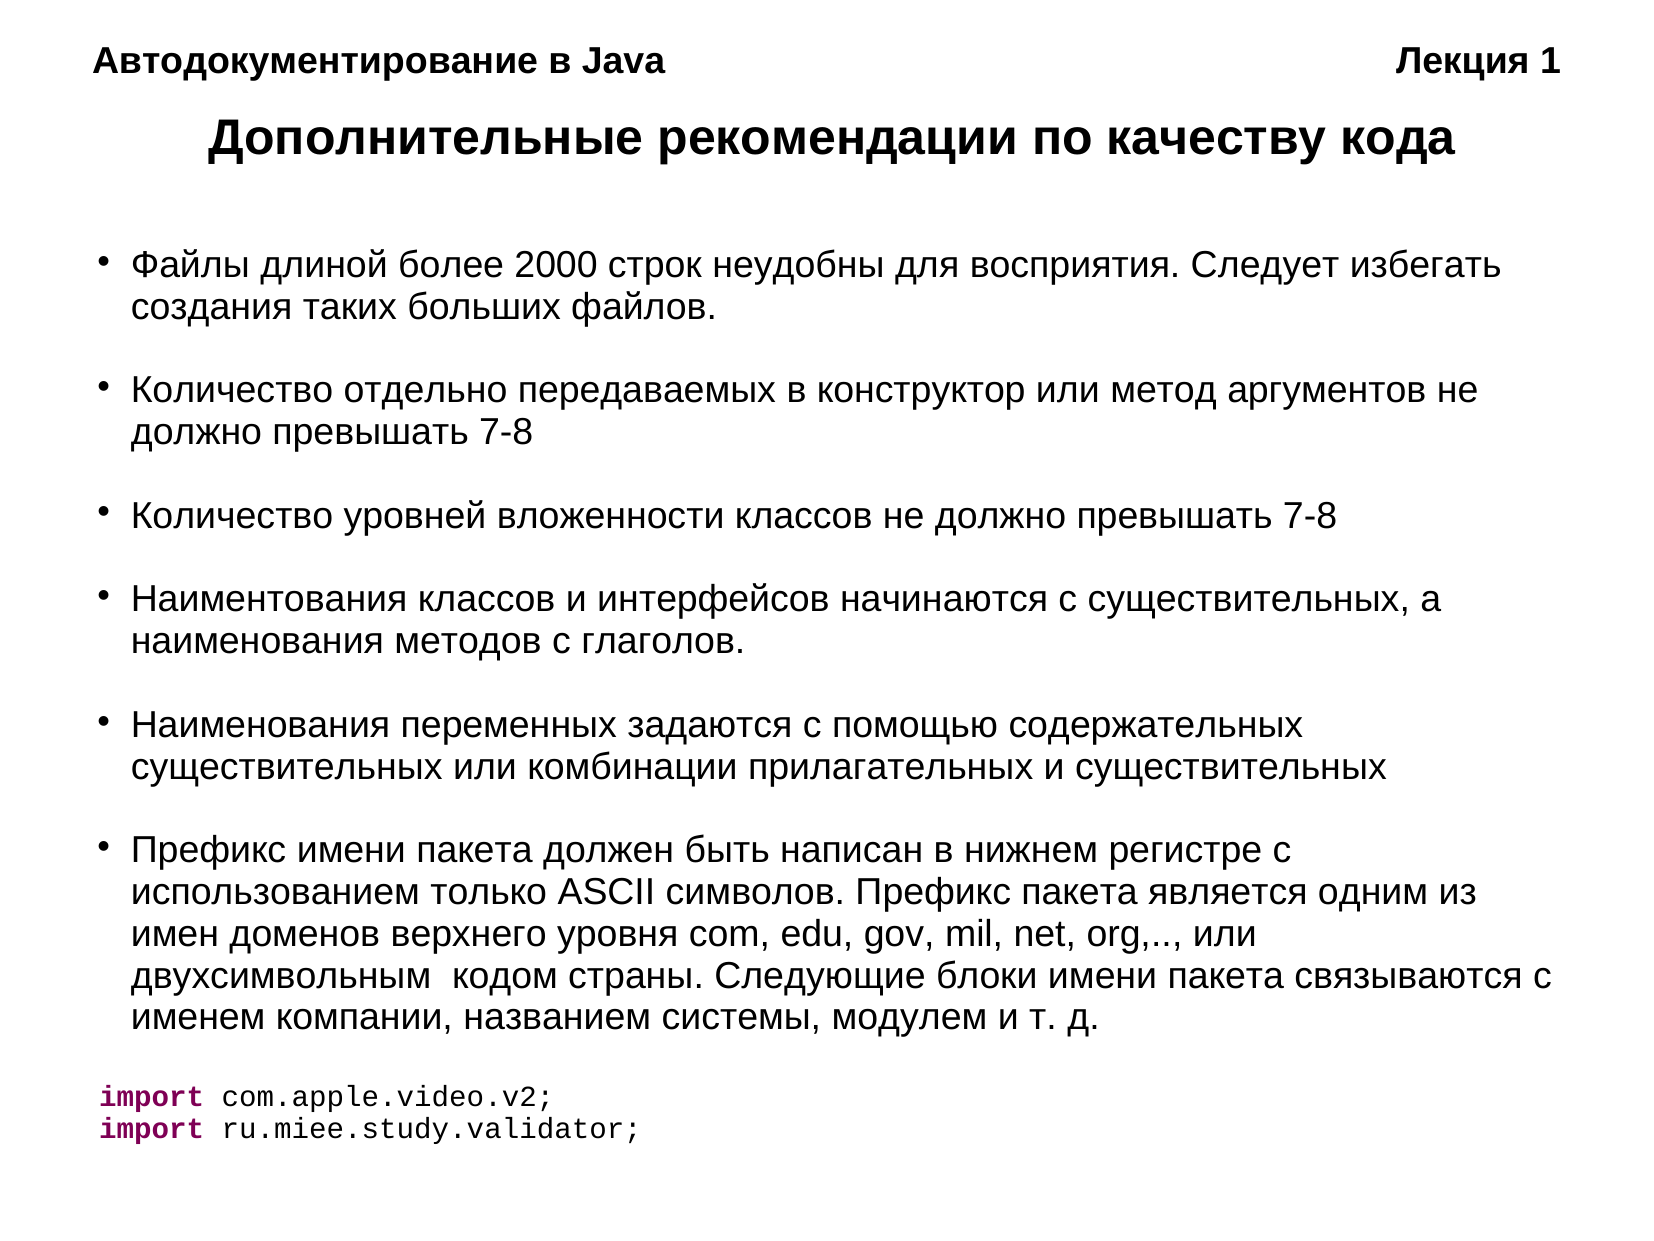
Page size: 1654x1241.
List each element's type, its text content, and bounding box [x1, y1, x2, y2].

text_box Файлы длиной более 2000 строк неудобны для восприятия. Следует избегать создания таких больших файлов. Количество отдельно передаваемых в конструктор или метод аргументов не должно превышать 7-8 Количество уровней вложенности классов не должно превышать 7-8 Наиментования классов и интерфейсов начинаются с существительных, а наименования методов с глаголов. Наименования переменных задаются с помощью содержательных существительных или комбинации прилагательных и существительных Префикс имени пакета должен быть написан в нижнем регистре с использованием только ASCII символов. Префикс пакета является одним из имен доменов верхнего уровня com, edu, gov, mil, net, org,.., или двухсимвольным кодом страны. Следующие блоки имени пакета связываются с именем компании, названием системы, модулем и т. д. import com.apple.video.v2; import ru.miee.study.validator; [82, 189, 1583, 579]
text_box Автодокументирование в Java Лекция 1 [82, 25, 1571, 95]
text_box Дополнительные рекомендации по качеству кода [59, 106, 1607, 178]
